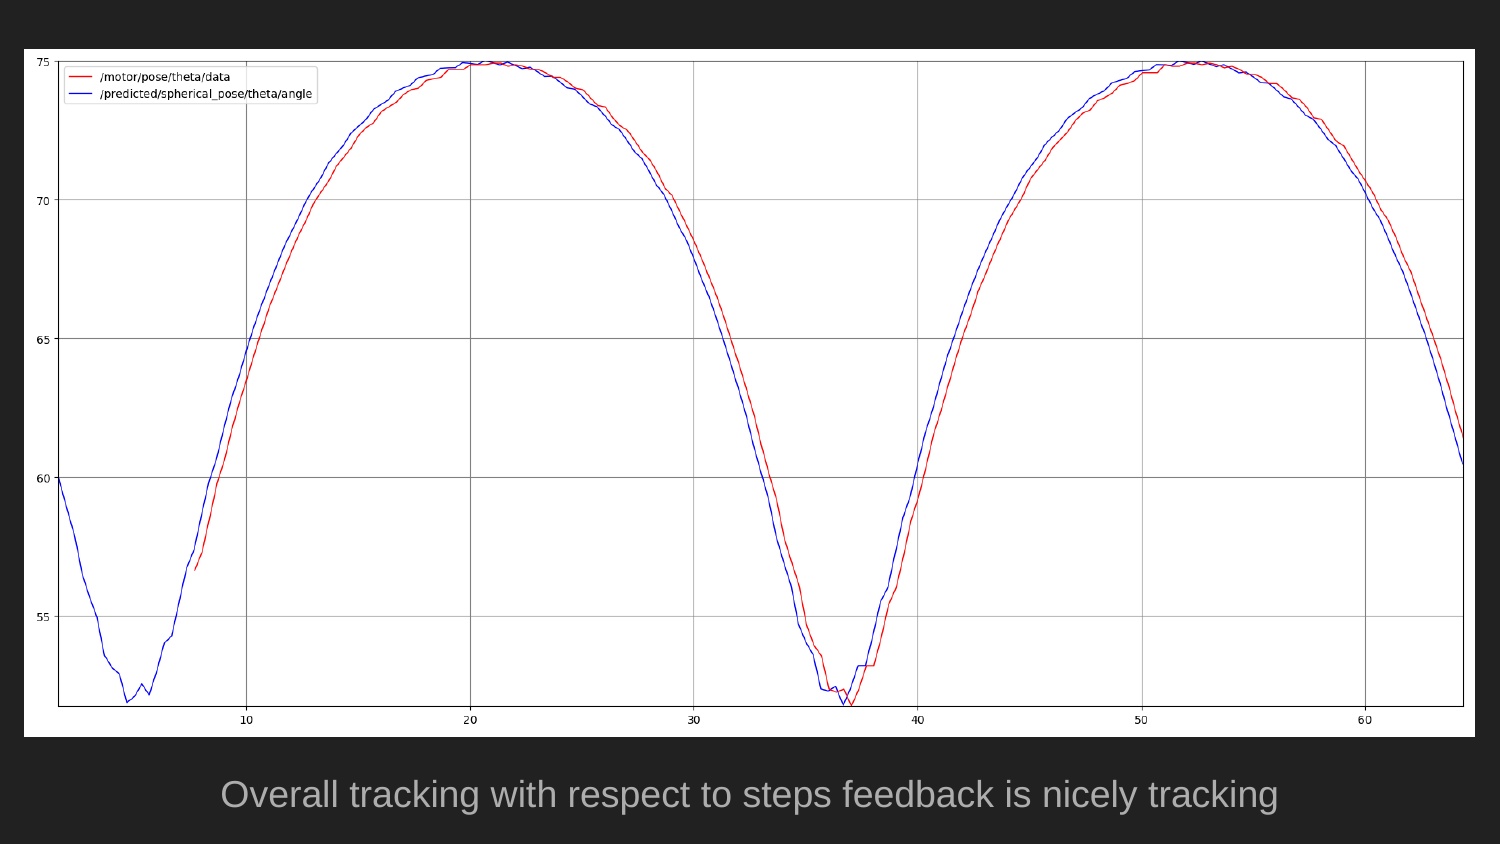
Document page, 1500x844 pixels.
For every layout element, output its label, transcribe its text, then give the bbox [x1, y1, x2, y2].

text_box Overall tracking with respect to steps feedback is nicely tracking [118, 754, 1382, 814]
picture [24, 49, 1475, 737]
